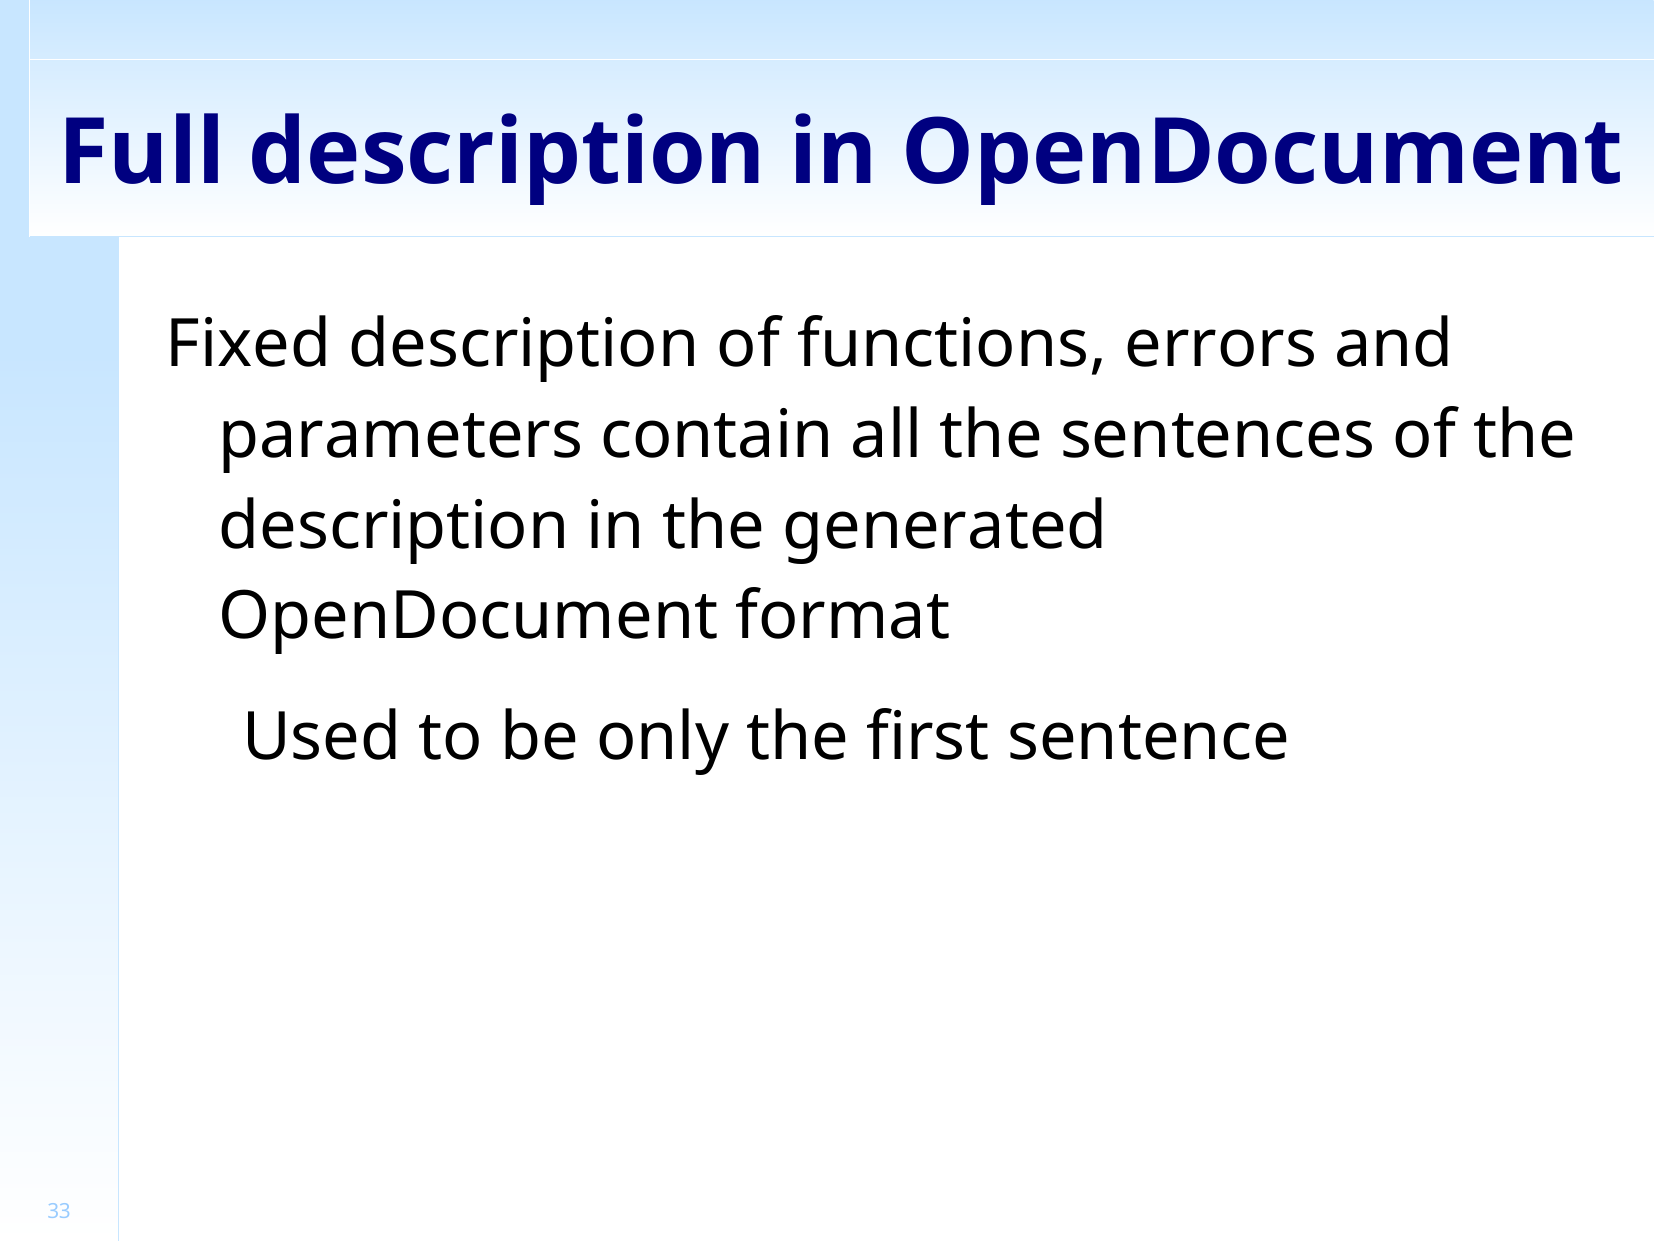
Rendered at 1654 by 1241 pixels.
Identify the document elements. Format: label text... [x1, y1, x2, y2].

list Fixed description of functions, errors and parameters contain all the sentences of the description in the generated OpenDocument format Used to be only the first sentence [147, 295, 1625, 1182]
title Full description in OpenDocument [29, 36, 1654, 260]
